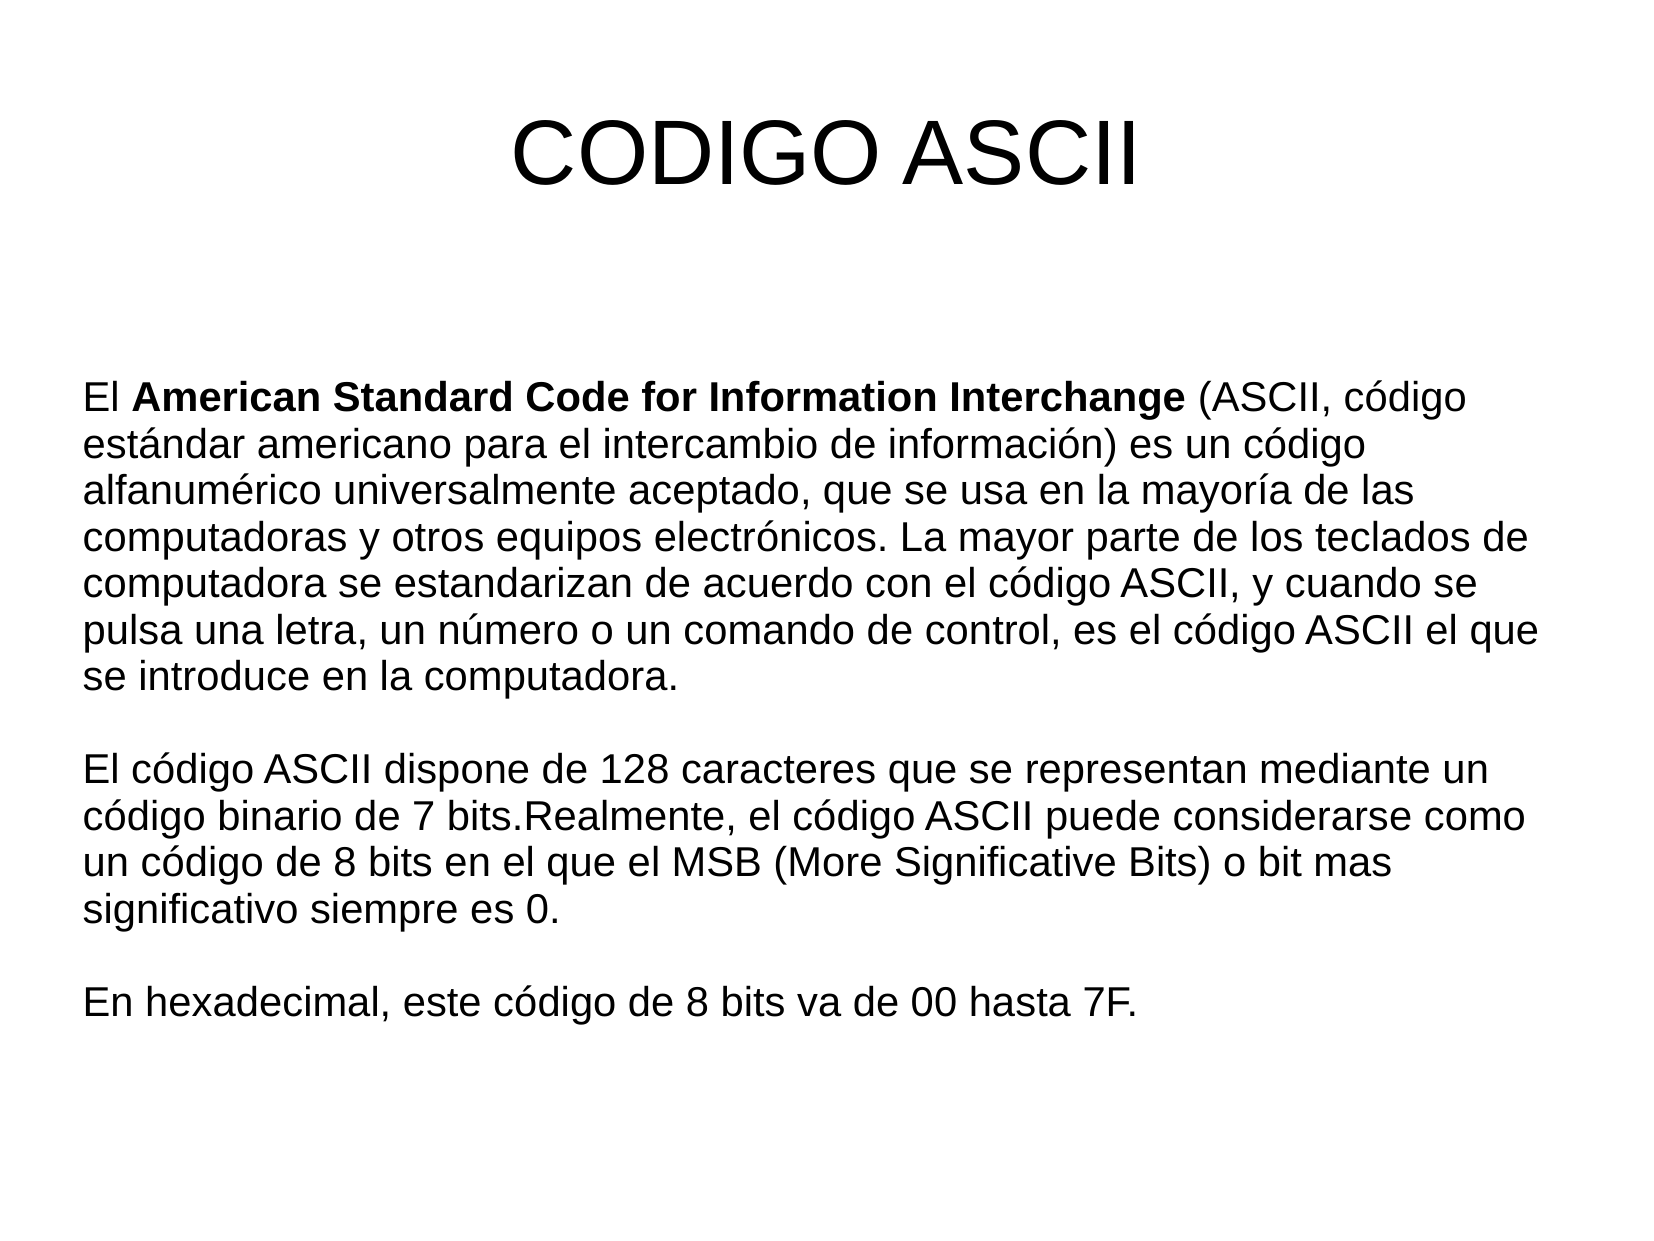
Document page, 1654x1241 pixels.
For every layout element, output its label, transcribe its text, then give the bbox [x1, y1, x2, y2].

title CODIGO ASCII [82, 49, 1571, 257]
subtitle El American Standard Code for Information Interchange (ASCII, código estándar americano para el intercambio de información) es un código alfanumérico universalmente aceptado, que se usa en la mayoría de las computadoras y otros equipos electrónicos. La mayor parte de los teclados de computadora se estandarizan de acuerdo con el código ASCII, y cuando se pulsa una letra, un número o un comando de control, es el código ASCII el que se introduce en la computadora. El código ASCII dispone de 128 caracteres que se representan mediante un código binario de 7 bits.Realmente, el código ASCII puede considerarse como un código de 8 bits en el que el MSB (More Significative Bits) o bit mas significativo siempre es 0. En hexadecimal, este código de 8 bits va de 00 hasta 7F. [82, 290, 1571, 1109]
